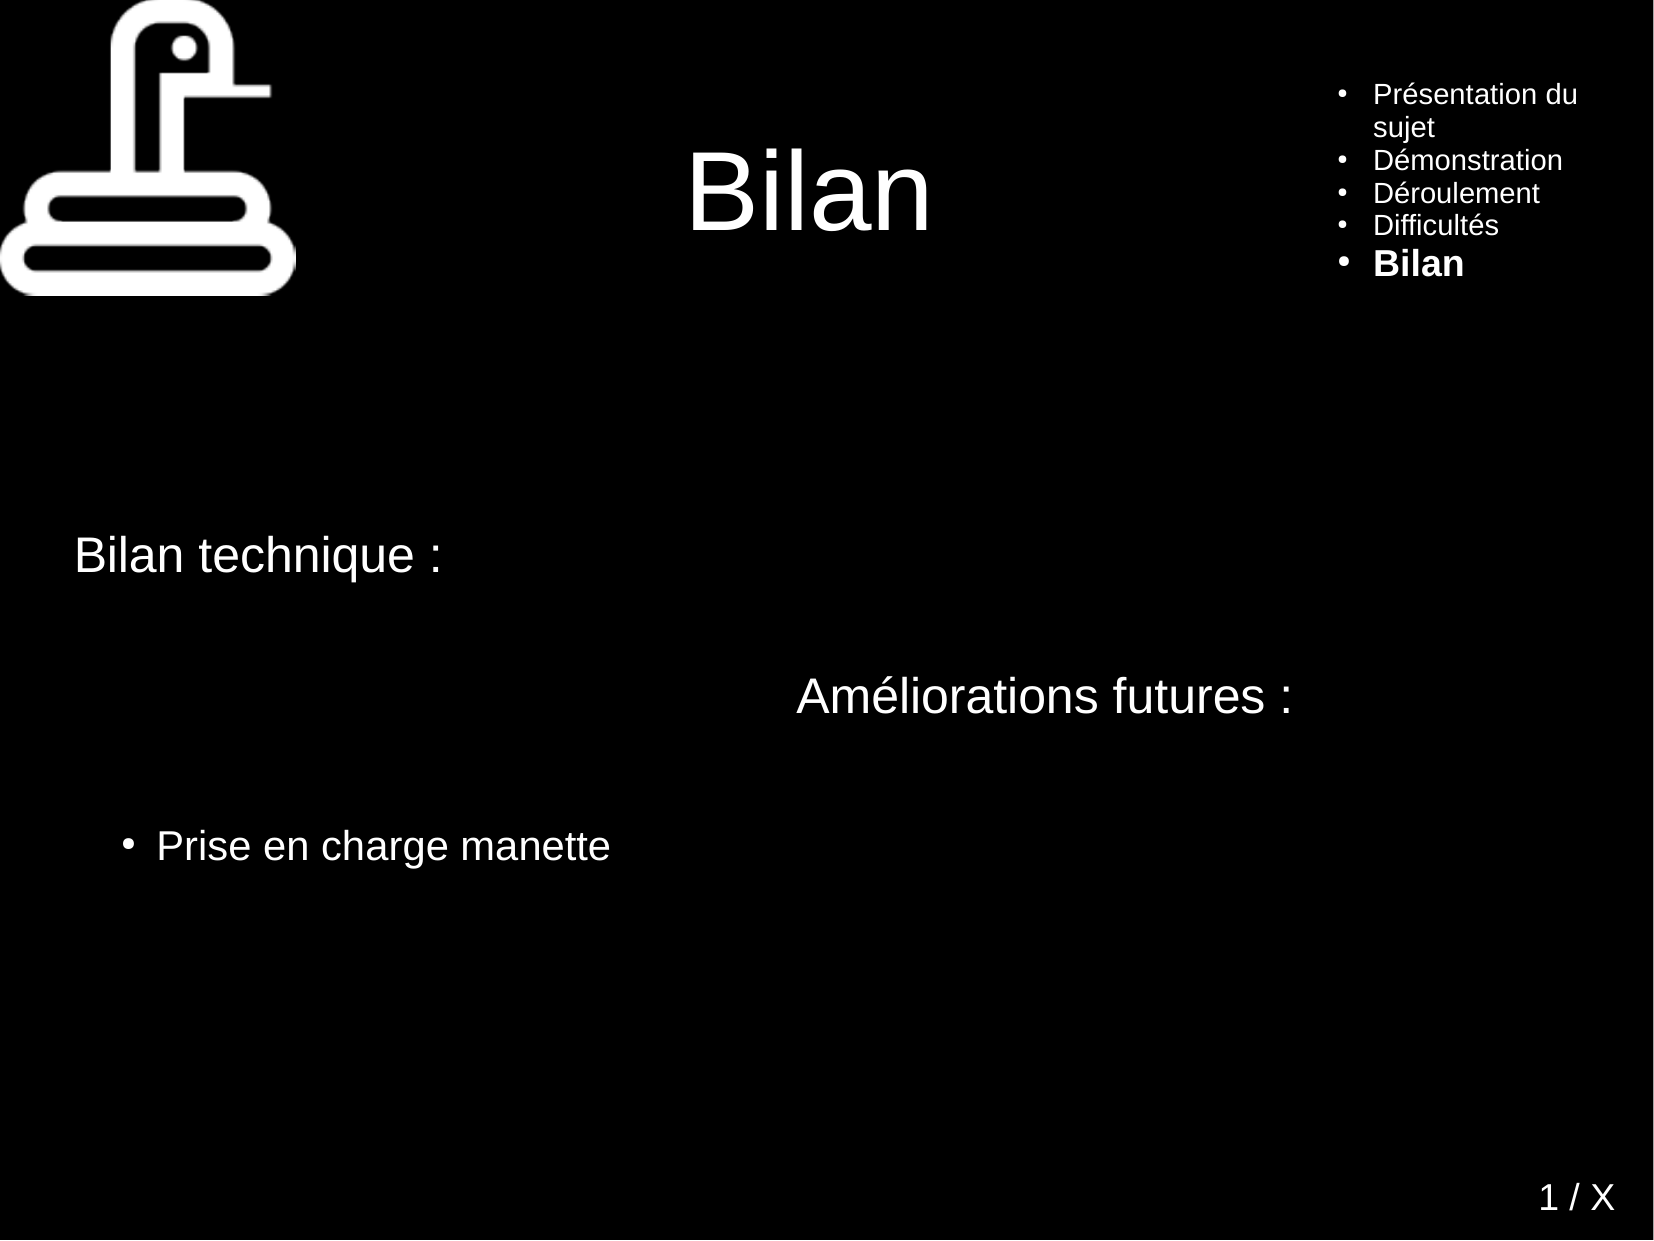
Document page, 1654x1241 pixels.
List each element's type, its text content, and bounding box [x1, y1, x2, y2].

text_box Bilan technique : [59, 519, 863, 591]
text_box Prise en charge manette [106, 814, 745, 877]
title Bilan [295, 88, 1323, 296]
text_box 1 / X [1523, 1169, 1654, 1241]
text_box Améliorations futures : [437, 661, 1654, 1055]
text_box Présentation du sujet Démonstration Déroulement Difficultés Bilan [1322, 70, 1654, 334]
picture [0, 0, 296, 296]
